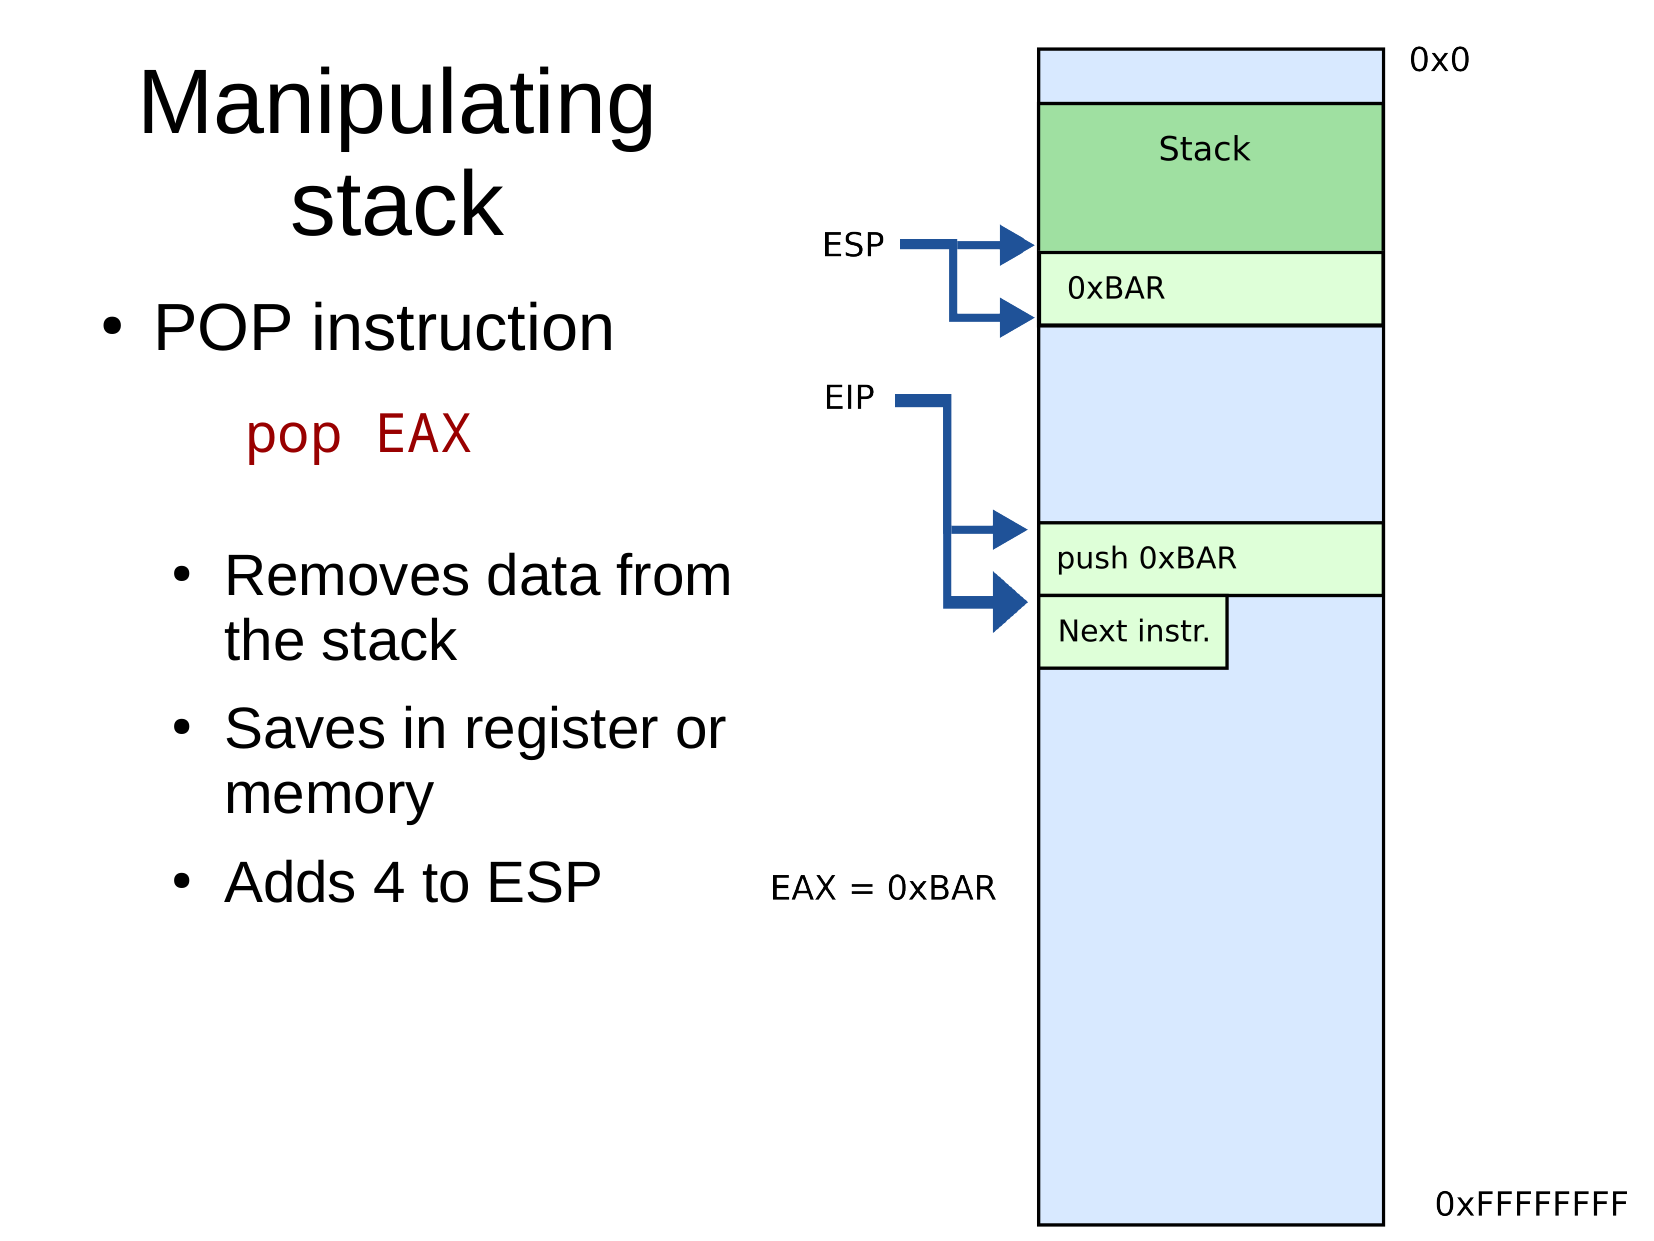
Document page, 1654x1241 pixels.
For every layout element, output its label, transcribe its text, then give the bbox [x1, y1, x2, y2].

list POP instruction pop EAX Removes data from the stack Saves in register or memory Adds 4 to ESP [82, 290, 751, 1109]
title Manipulating stack [82, 49, 713, 257]
picture [773, 37, 1627, 1237]
